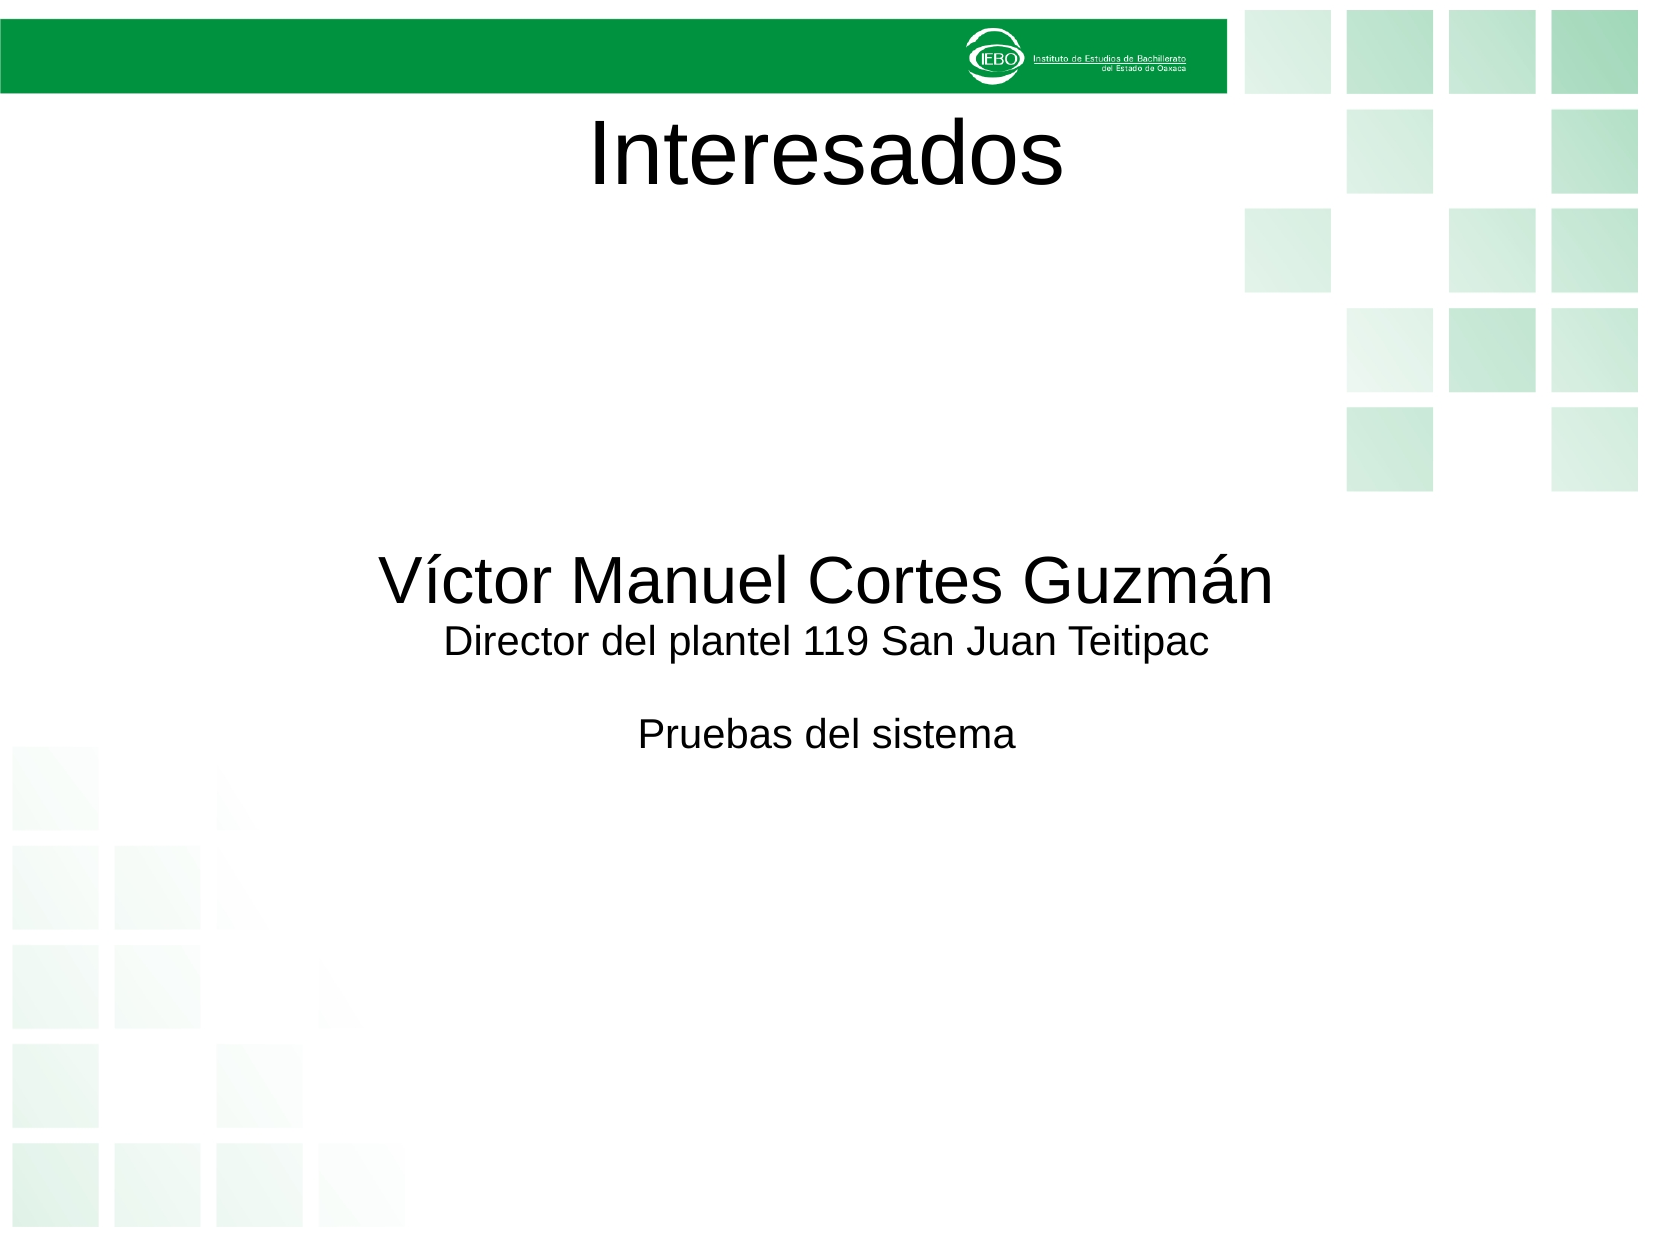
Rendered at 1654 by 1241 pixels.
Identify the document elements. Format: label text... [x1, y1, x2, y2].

title Interesados [82, 49, 1571, 257]
subtitle Víctor Manuel Cortes Guzmán Director del plantel 119 San Juan Teitipac Pruebas del sistema [82, 290, 1571, 1010]
picture [0, 0, 1654, 1241]
